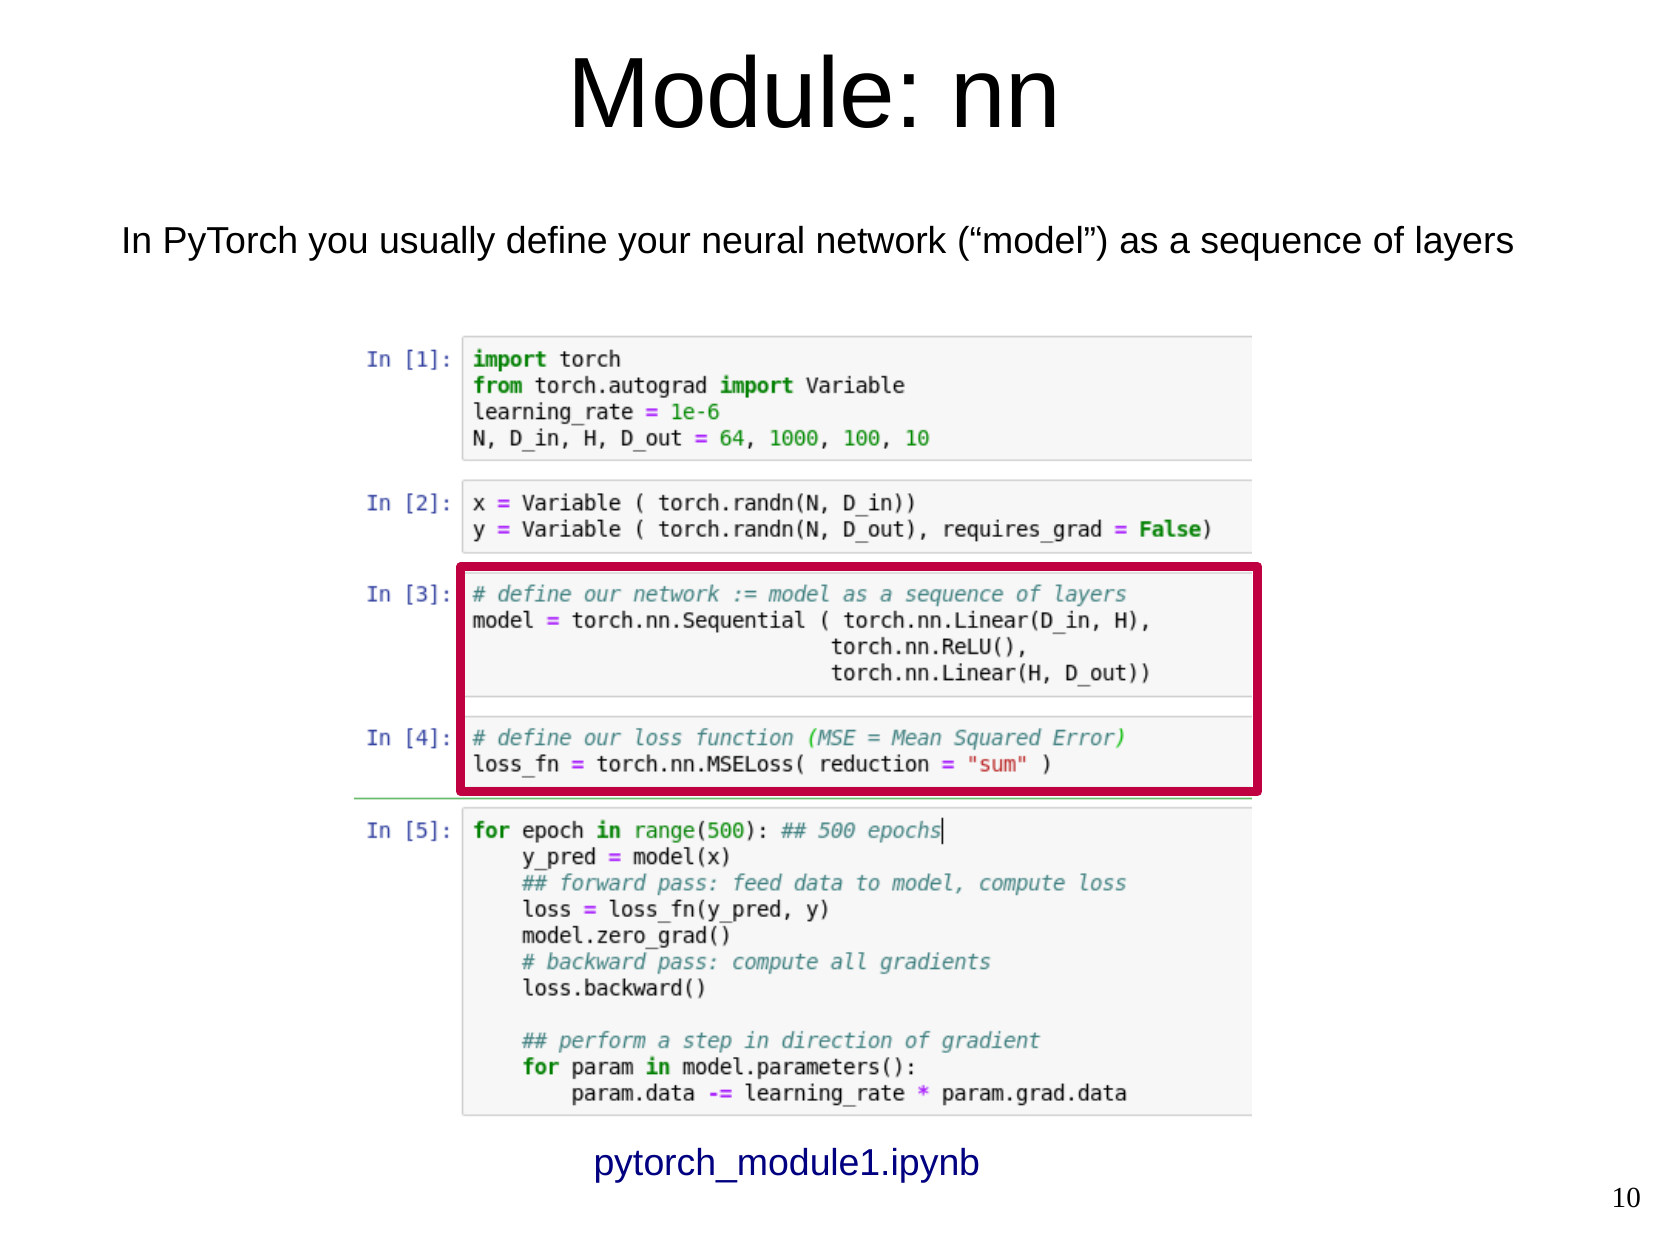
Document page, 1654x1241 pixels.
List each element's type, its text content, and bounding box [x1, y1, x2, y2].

text_box pytorch_module1.ipynb [578, 1133, 1111, 1191]
text_box In PyTorch you usually define your neural network (“model”) as a sequence of layers [106, 212, 1595, 312]
text_box <number> [1547, 1181, 1642, 1228]
picture [354, 316, 1252, 1124]
picture [465, 571, 1252, 787]
text_box Module: nn [88, 29, 1542, 157]
